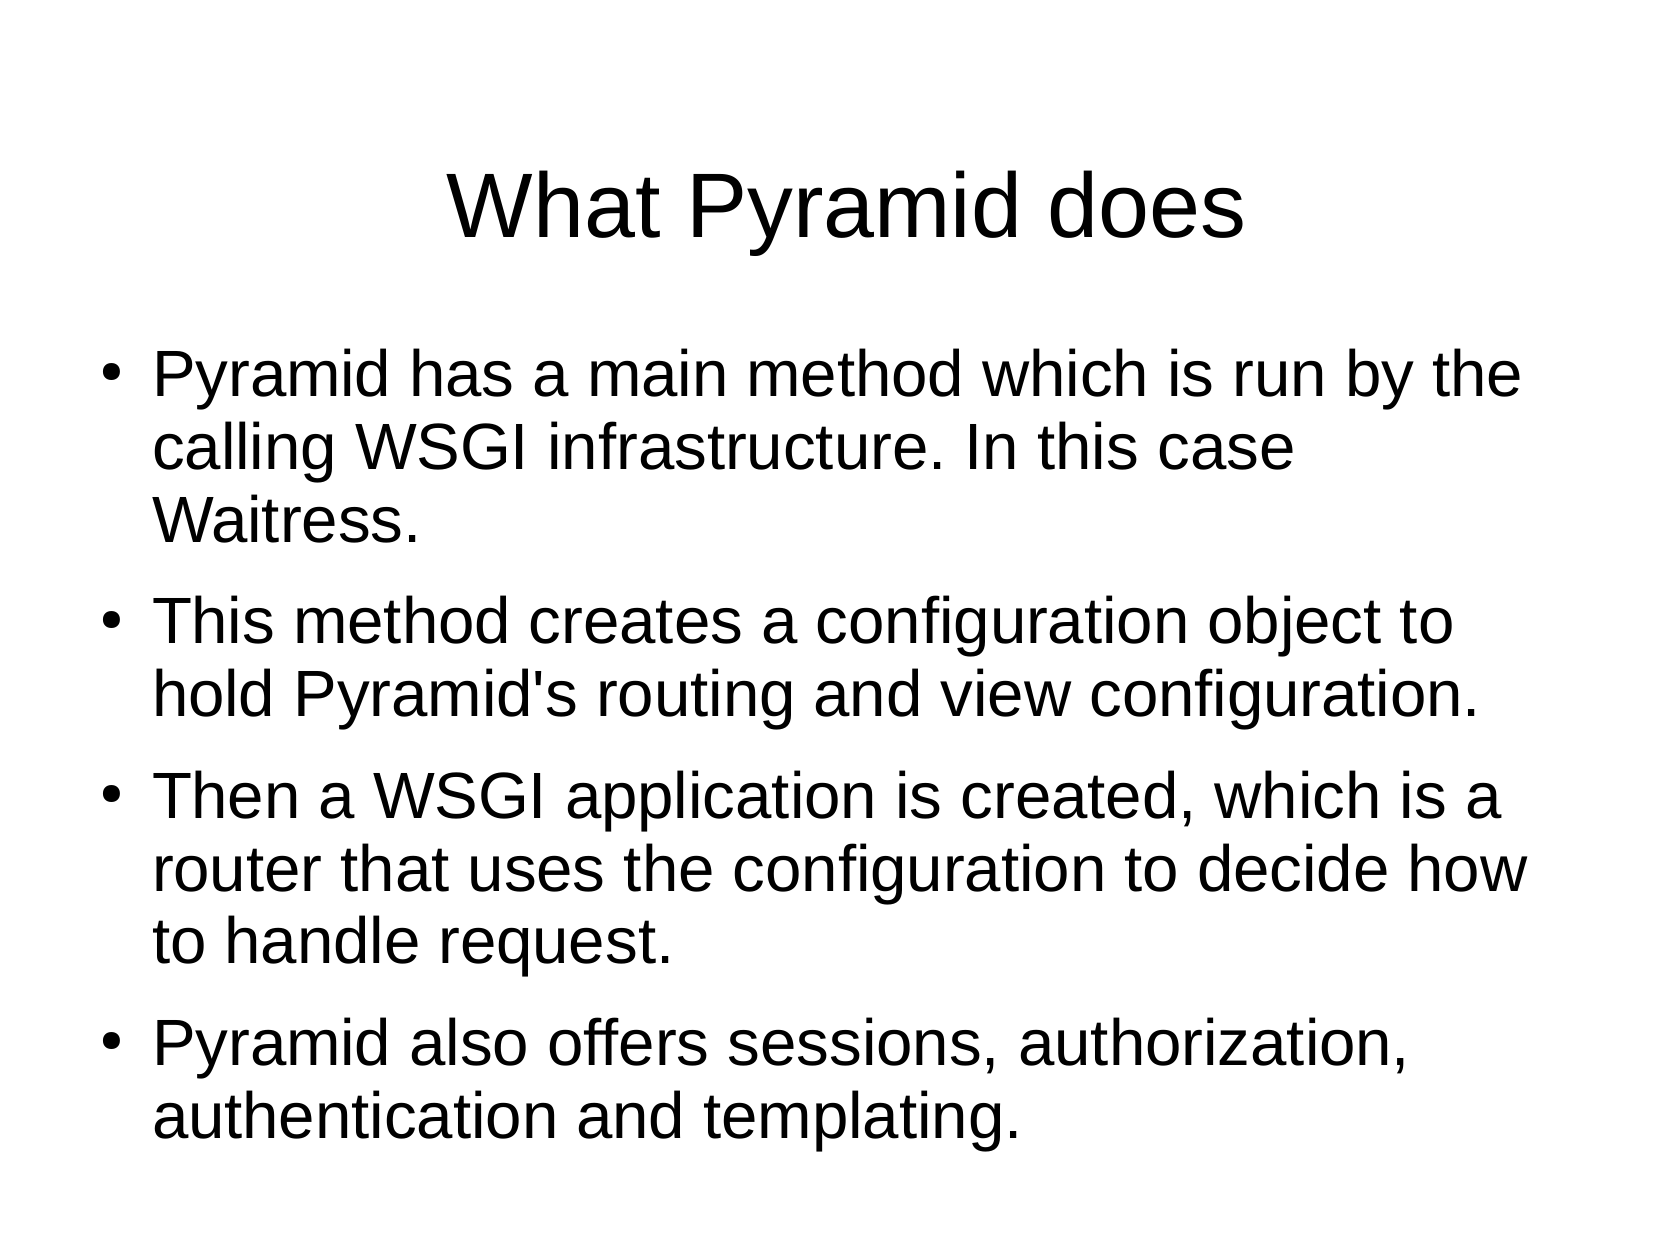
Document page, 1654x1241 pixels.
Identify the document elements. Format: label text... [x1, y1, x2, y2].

list Pyramid has a main method which is run by the calling WSGI infrastructure. In this case Waitress. This method creates a configuration object to hold Pyramid's routing and view configuration. Then a WSGI application is created, which is a router that uses the configuration to decide how to handle request. Pyramid also offers sessions, authorization, authentication and templating. [82, 337, 1571, 1157]
title What Pyramid does [82, 112, 1612, 301]
